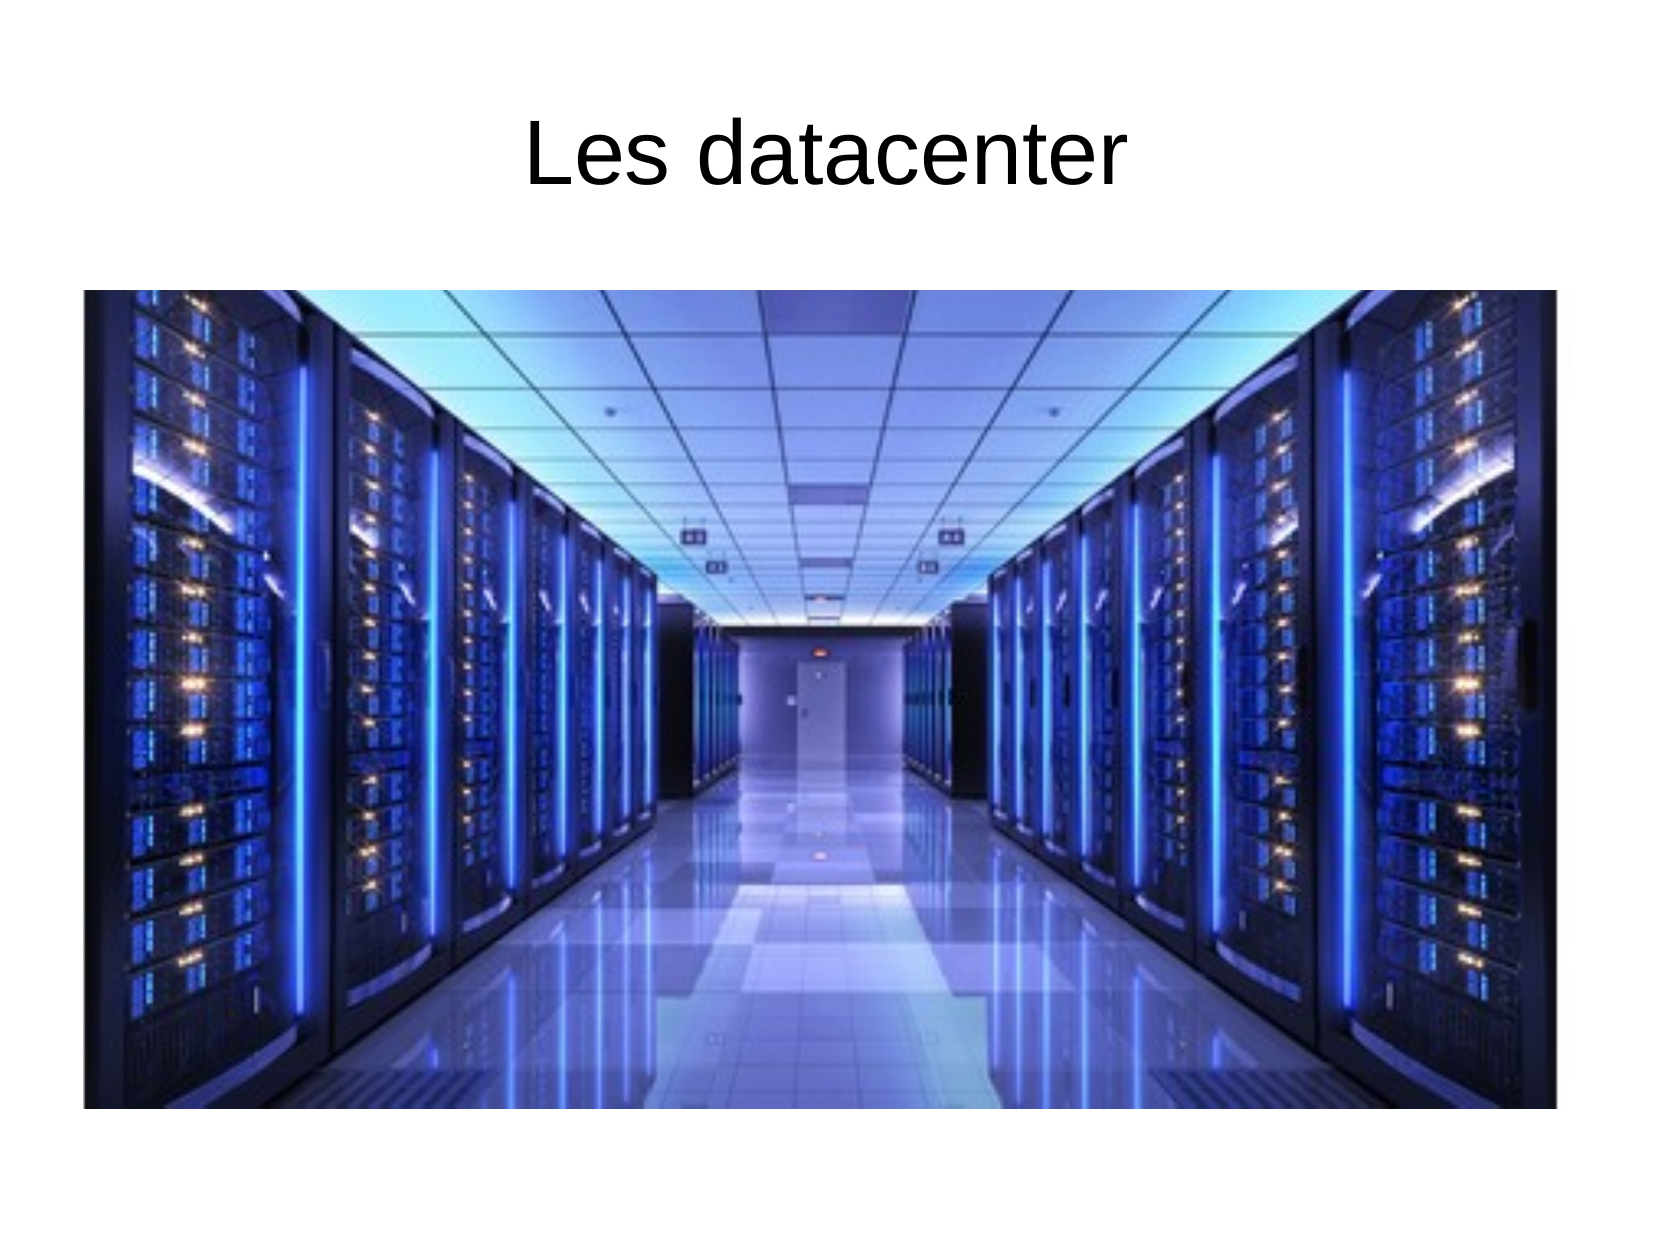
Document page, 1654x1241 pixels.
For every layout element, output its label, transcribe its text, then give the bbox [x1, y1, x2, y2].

title Les datacenter [82, 49, 1571, 257]
picture [82, 290, 1571, 1109]
